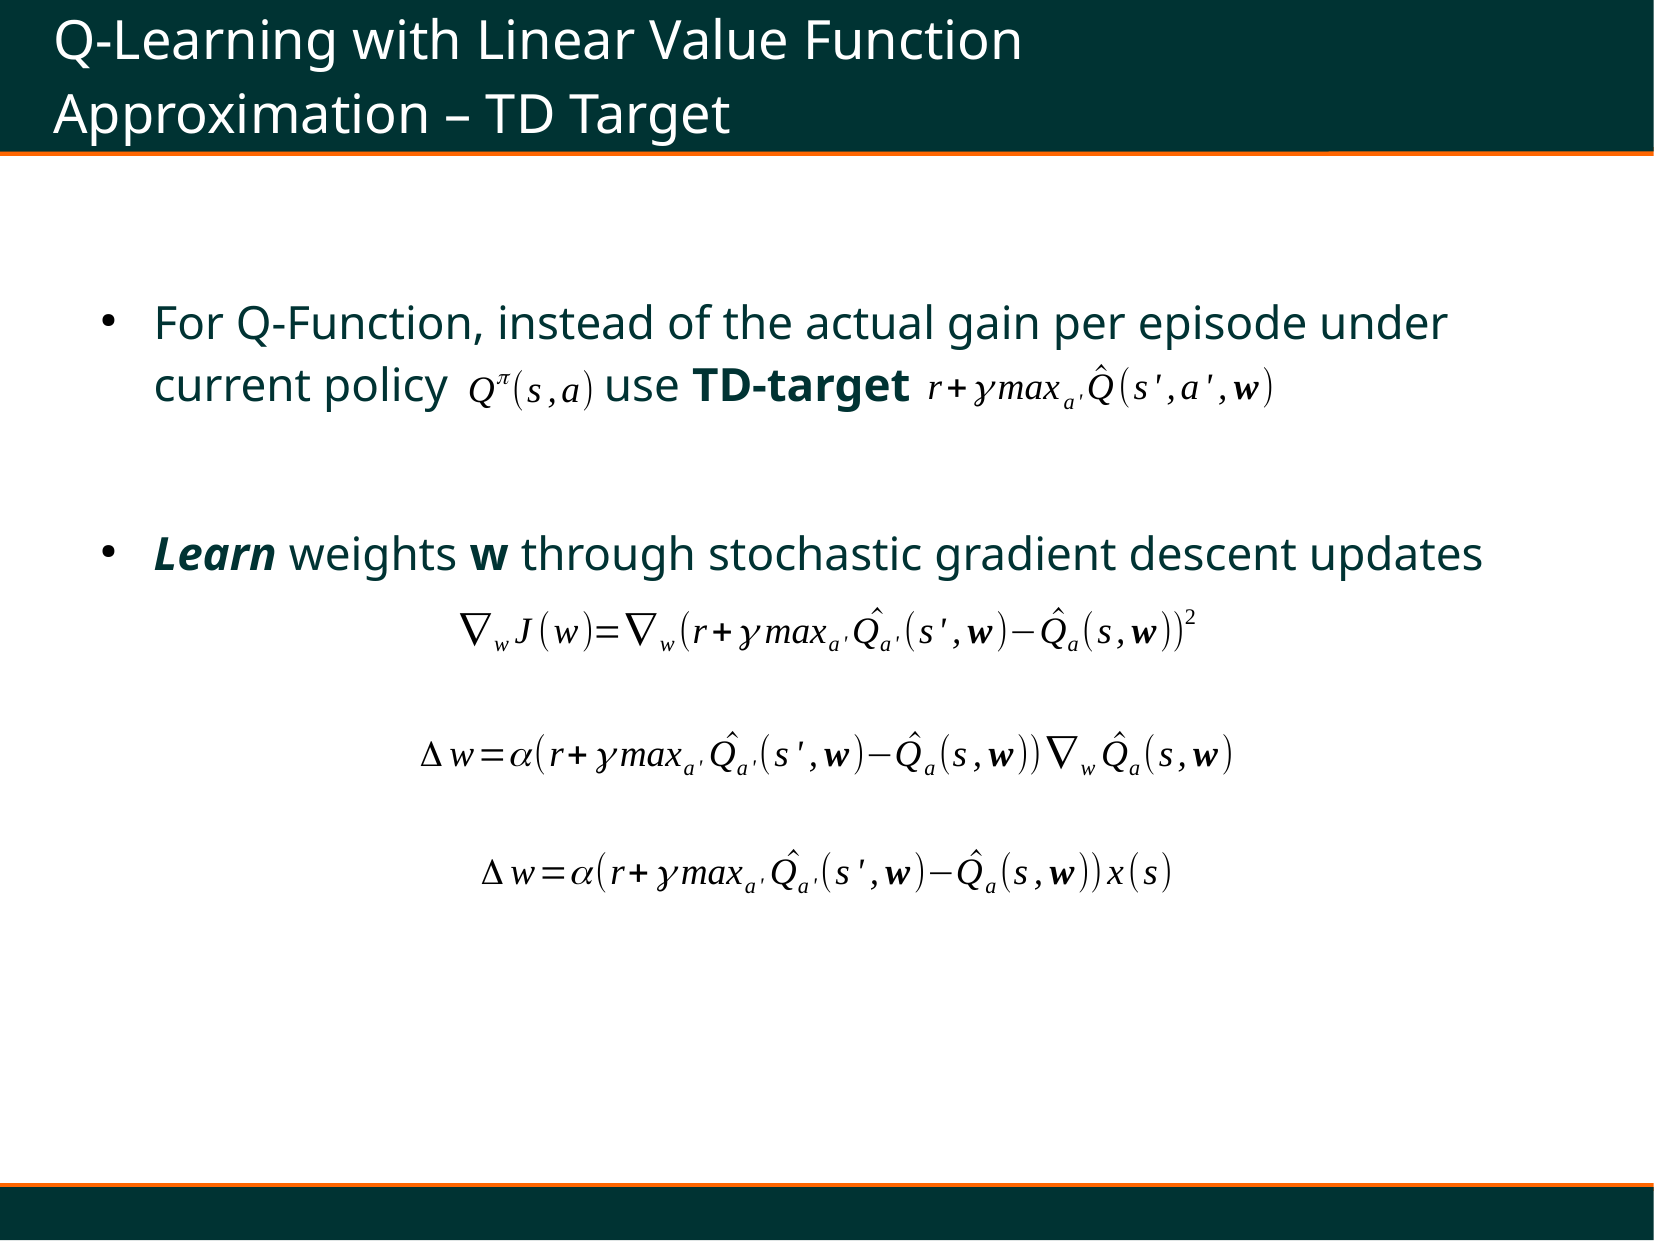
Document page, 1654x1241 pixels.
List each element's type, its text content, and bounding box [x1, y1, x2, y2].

chart [452, 604, 1202, 658]
title Q-Learning with Linear Value Function Approximation – TD Target [0, 0, 1329, 152]
chart [474, 846, 1180, 899]
chart [921, 362, 1281, 414]
chart [413, 728, 1241, 781]
list For Q-Function, instead of the actual gain per episode under current policy use TD-target Learn weights w through stochastic gradient descent updates [82, 290, 1571, 1010]
chart [461, 368, 601, 414]
